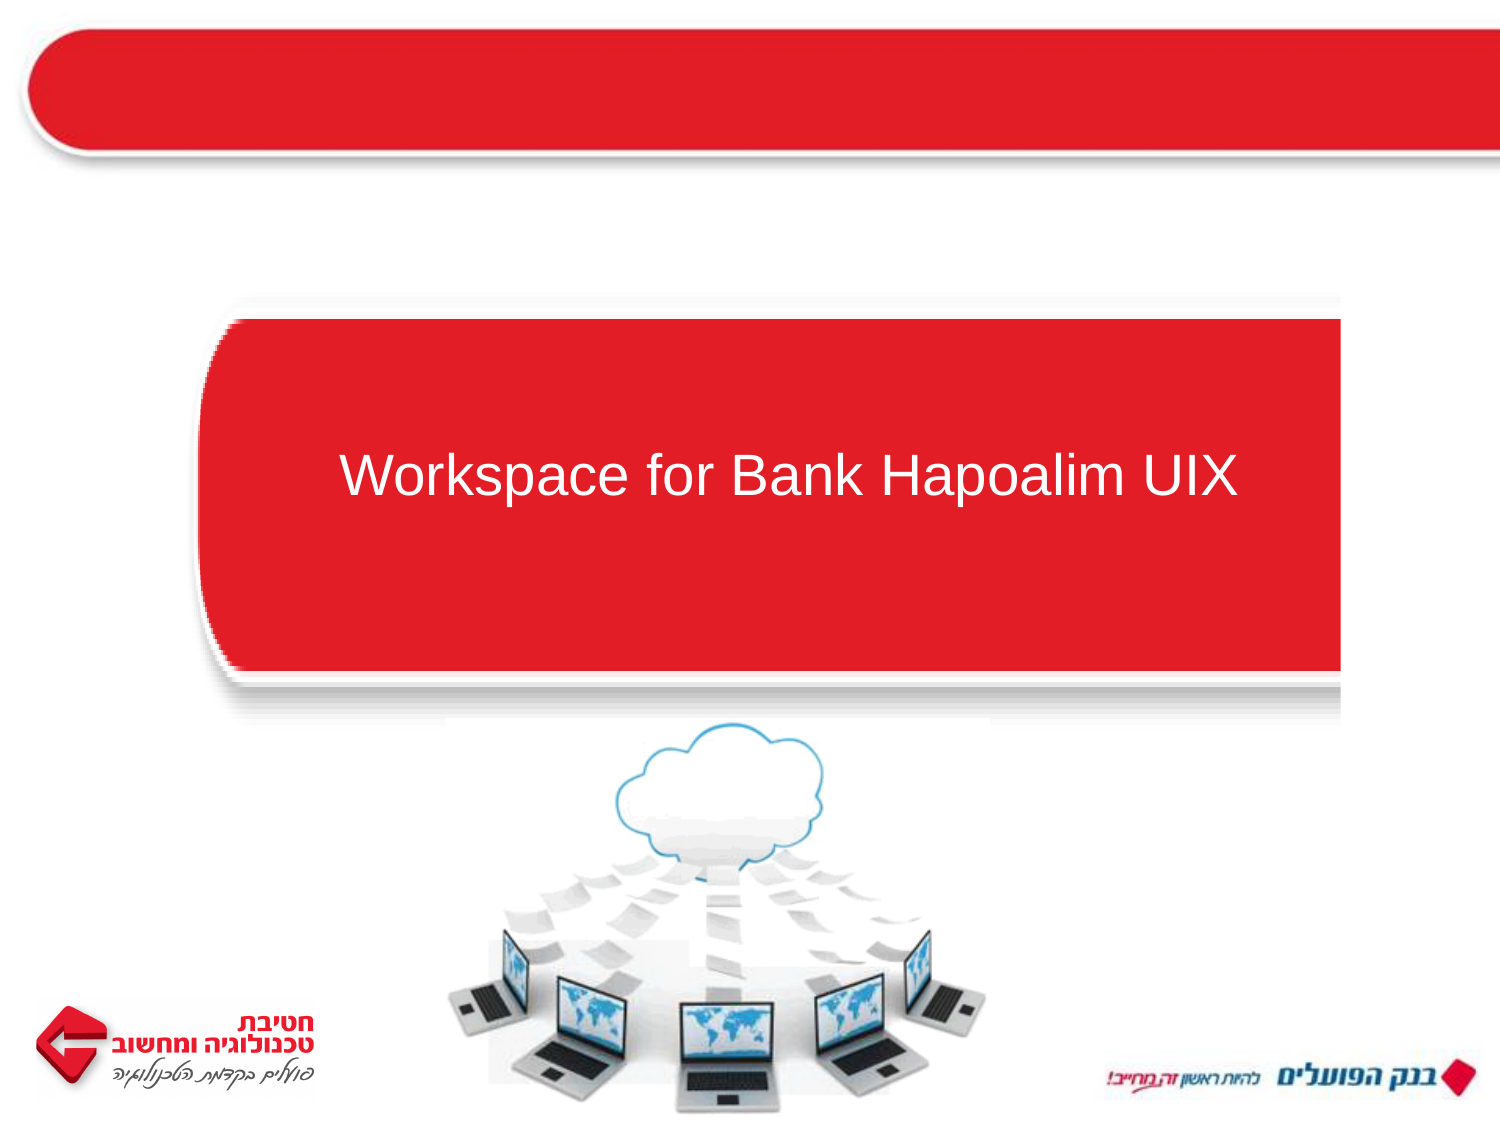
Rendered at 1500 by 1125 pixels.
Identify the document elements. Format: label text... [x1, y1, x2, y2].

picture [187, 281, 1341, 351]
title Workspace for Bank Hapoalim UIX [152, 351, 1428, 593]
picture [187, 593, 1341, 1125]
